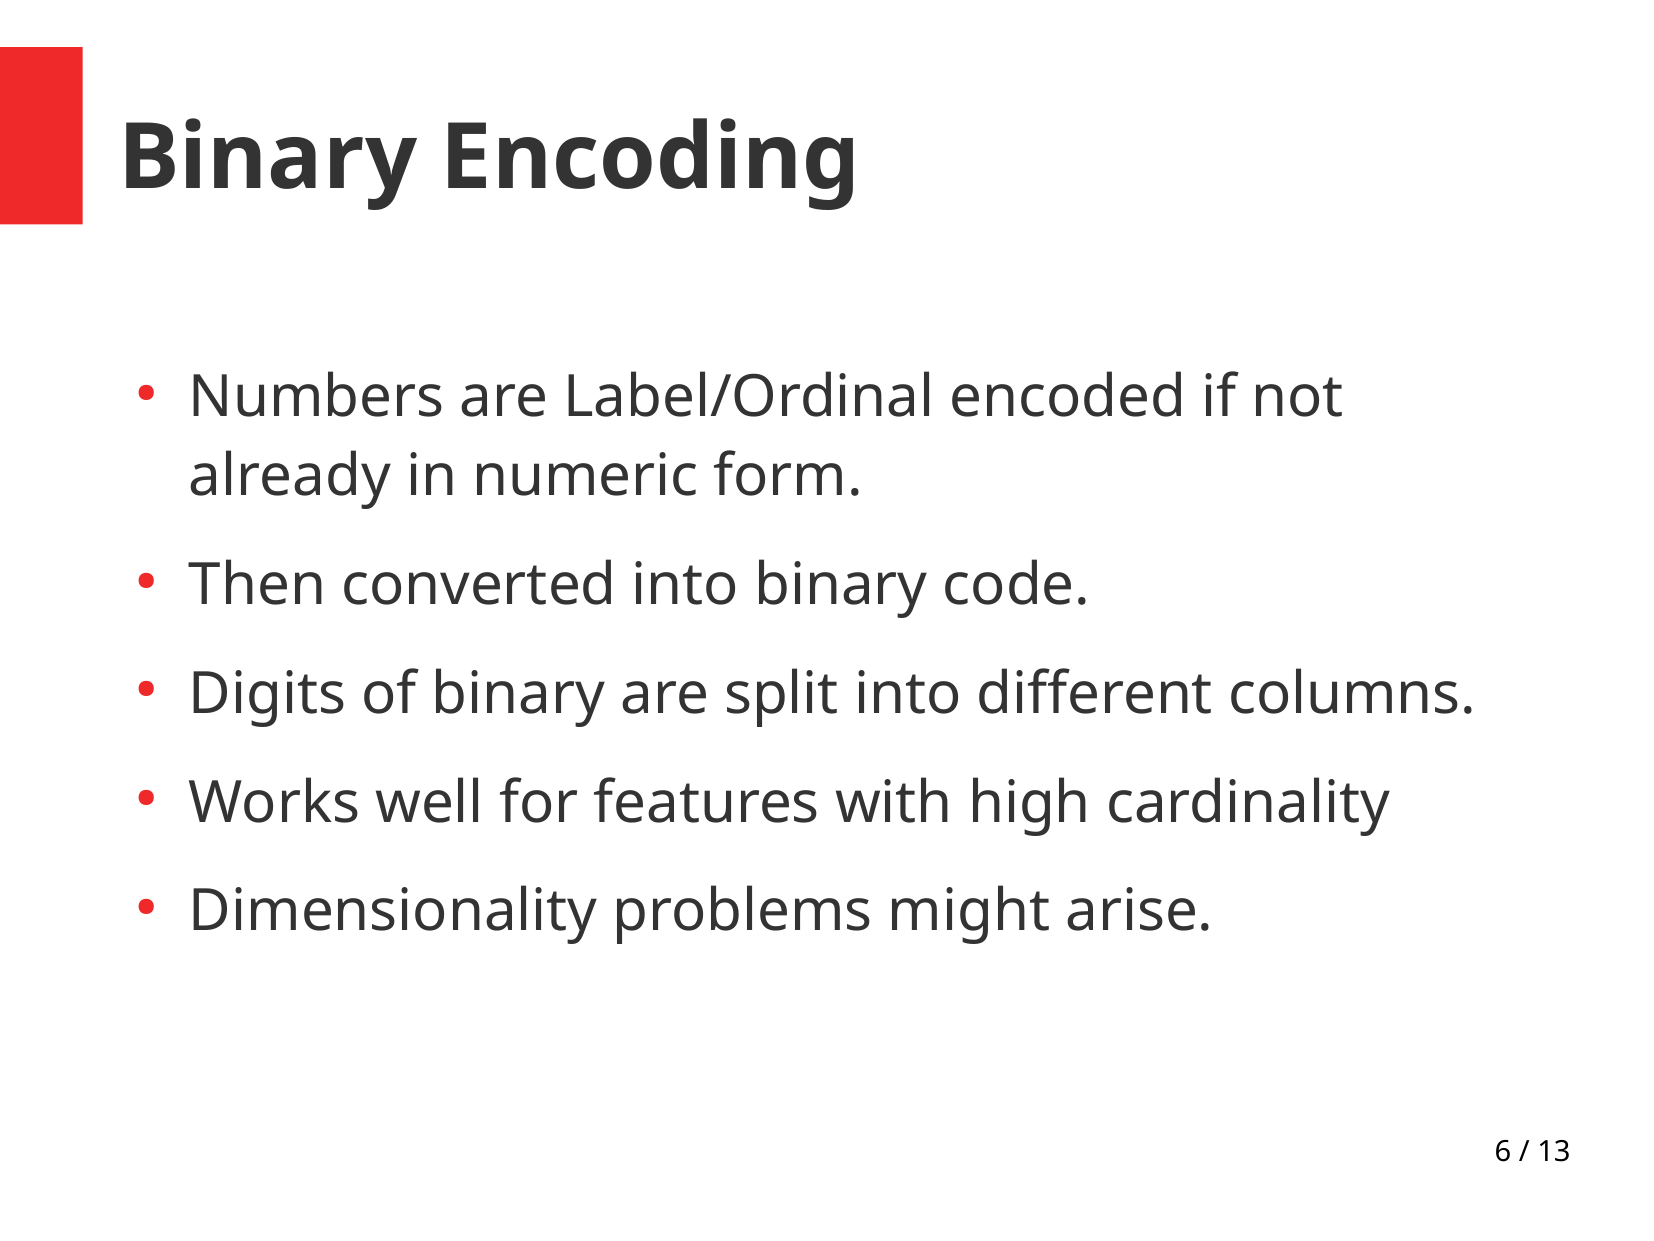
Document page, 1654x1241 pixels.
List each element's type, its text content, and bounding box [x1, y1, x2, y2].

list Numbers are Label/Ordinal encoded if not already in numeric form. Then converted into binary code. Digits of binary are split into different columns. Works well for features with high cardinality Dimensionality problems might arise. [118, 354, 1536, 1074]
title Binary Encoding [118, 49, 1571, 257]
